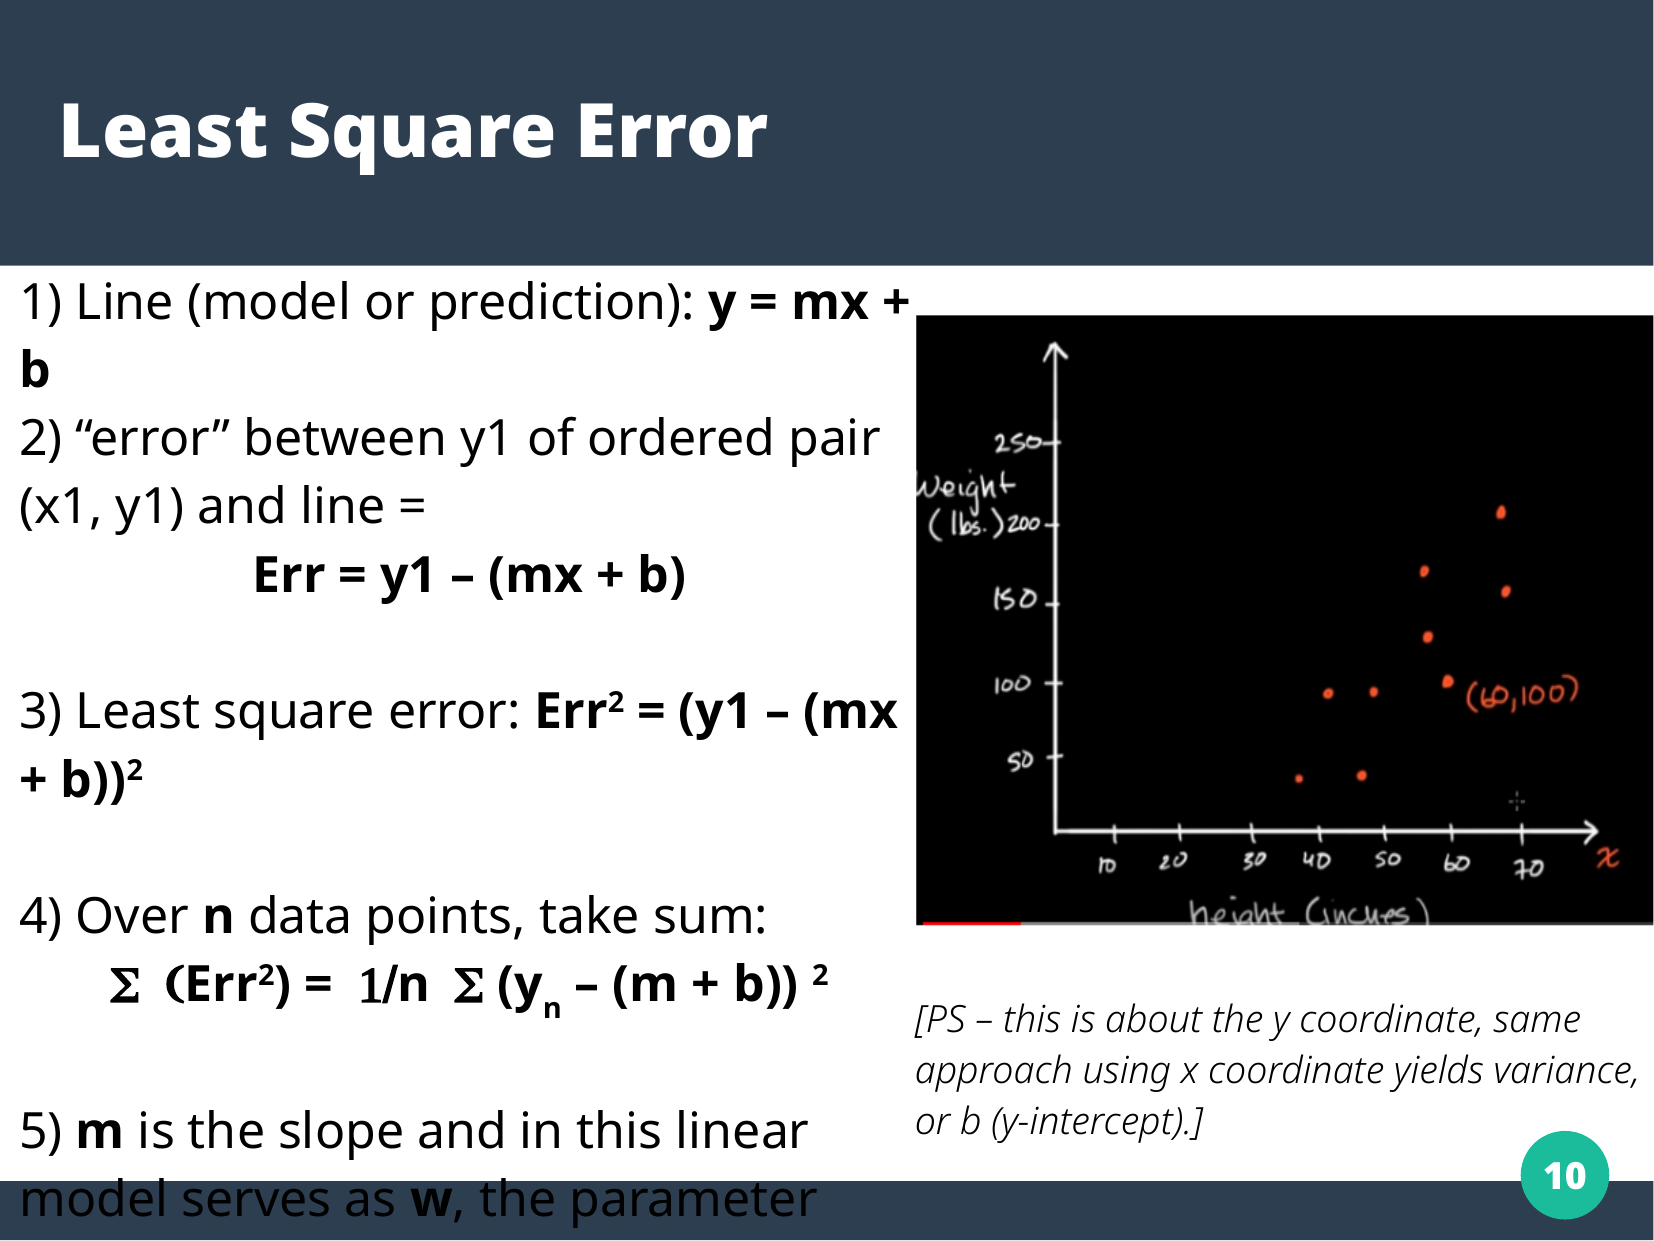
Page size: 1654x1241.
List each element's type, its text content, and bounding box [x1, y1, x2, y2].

title Least Square Error [59, 49, 1595, 207]
text_box 1) Line (model or prediction): y = mx + b 2) “error” between y1 of ordered pair (x1, y1) and line = Err = y1 – (mx + b) 3) Least square error: Err2 = (y1 – (mx + b))2 4) Over n data points, take sum: S (Err2) = 1/n S (yn – (m + b)) 2 5) m is the slope and in this linear model serves as w, the parameter weight. You can see that varying the slope varies the fit to the data. [4, 258, 935, 1231]
text_box [PS – this is about the y coordinate, same approach using x coordinate yields variance, or b (y-intercept).] [900, 985, 1654, 1124]
picture [935, 314, 1654, 927]
